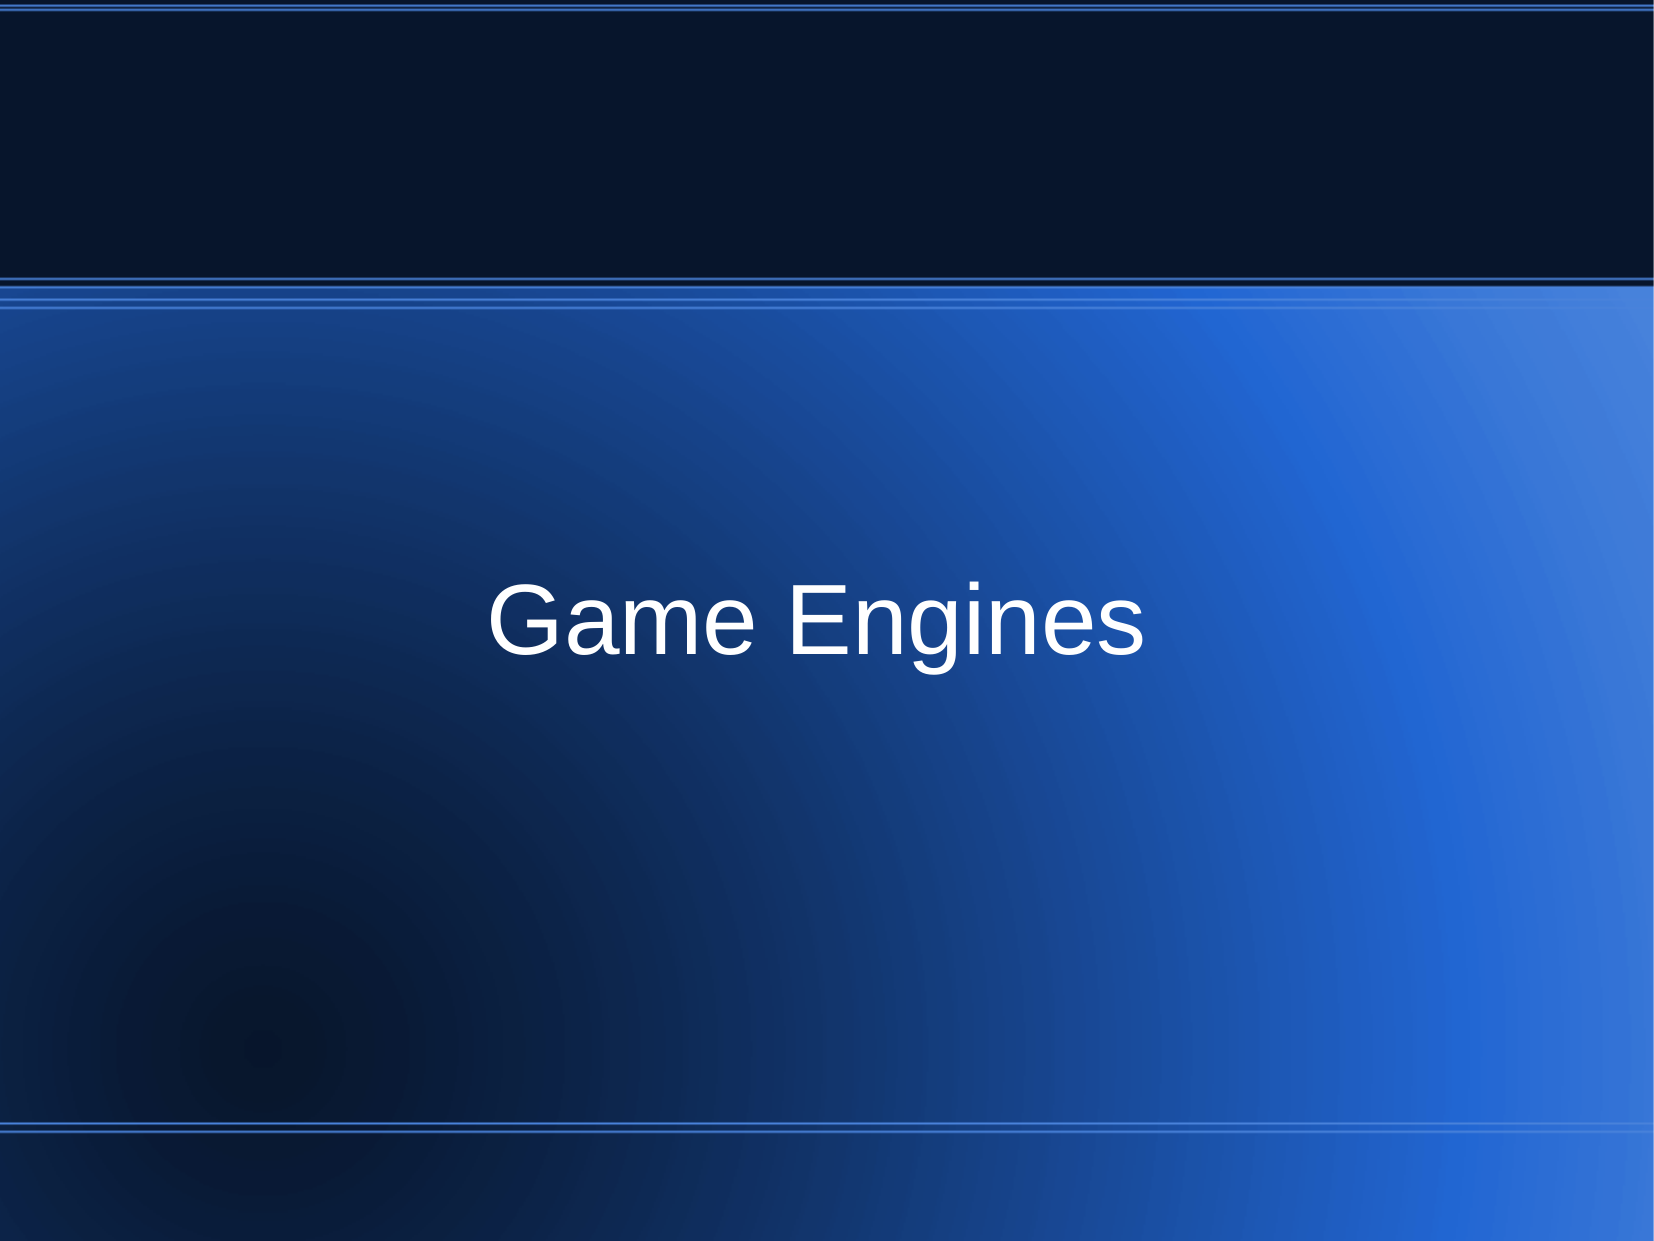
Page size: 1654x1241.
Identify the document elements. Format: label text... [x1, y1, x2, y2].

picture [0, 0, 1654, 1241]
list Game Engines [82, 355, 1571, 1058]
text_box [0, 180, 566, 479]
